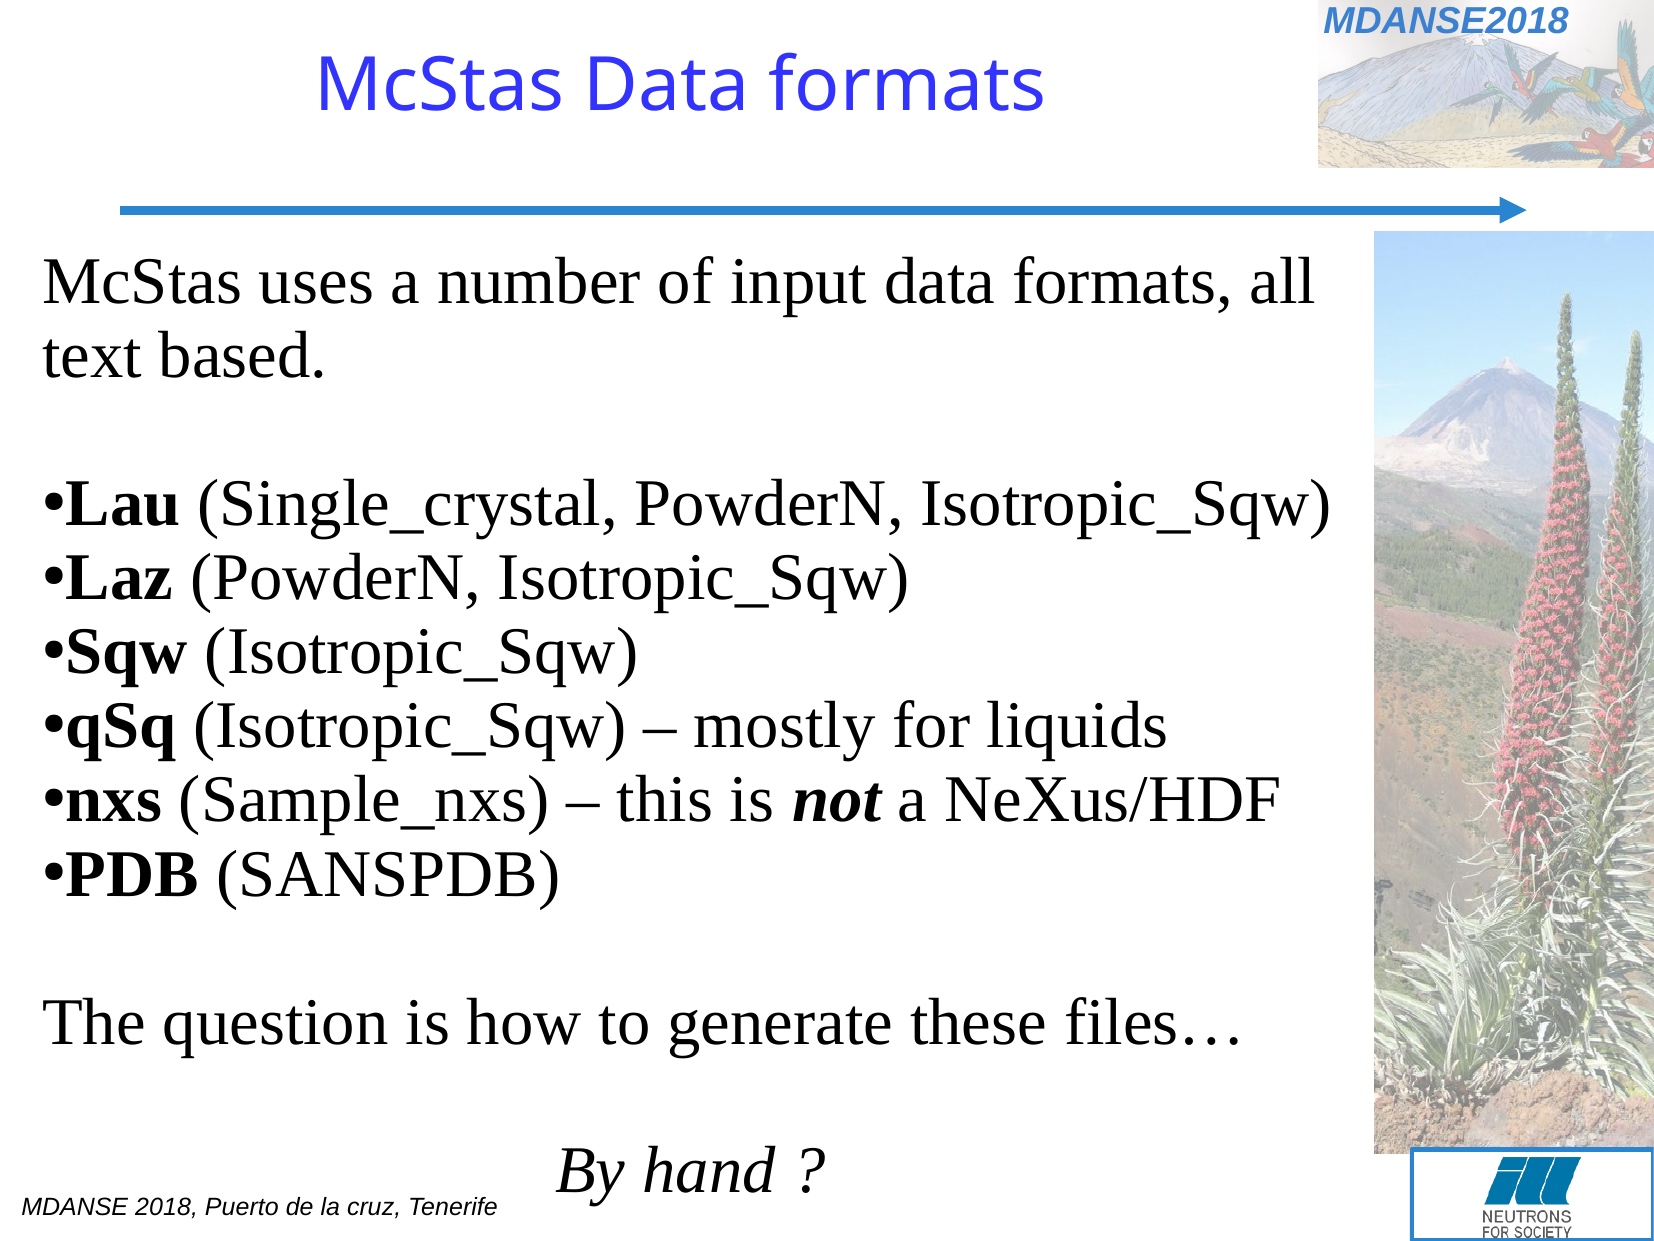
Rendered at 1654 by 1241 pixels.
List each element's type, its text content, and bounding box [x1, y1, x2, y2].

text_box McStas uses a number of input data formats, all text based. Lau (Single_crystal, PowderN, Isotropic_Sqw) Laz (PowderN, Isotropic_Sqw) Sqw (Isotropic_Sqw) qSq (Isotropic_Sqw) – mostly for liquids nxs (Sample_nxs) – this is not a NeXus/HDF PDB (SANSPDB) The question is how to generate these files… By hand ? [42, 244, 1340, 1207]
picture [1479, 1153, 1583, 1241]
text_box McStas Data formats [55, 30, 1306, 152]
